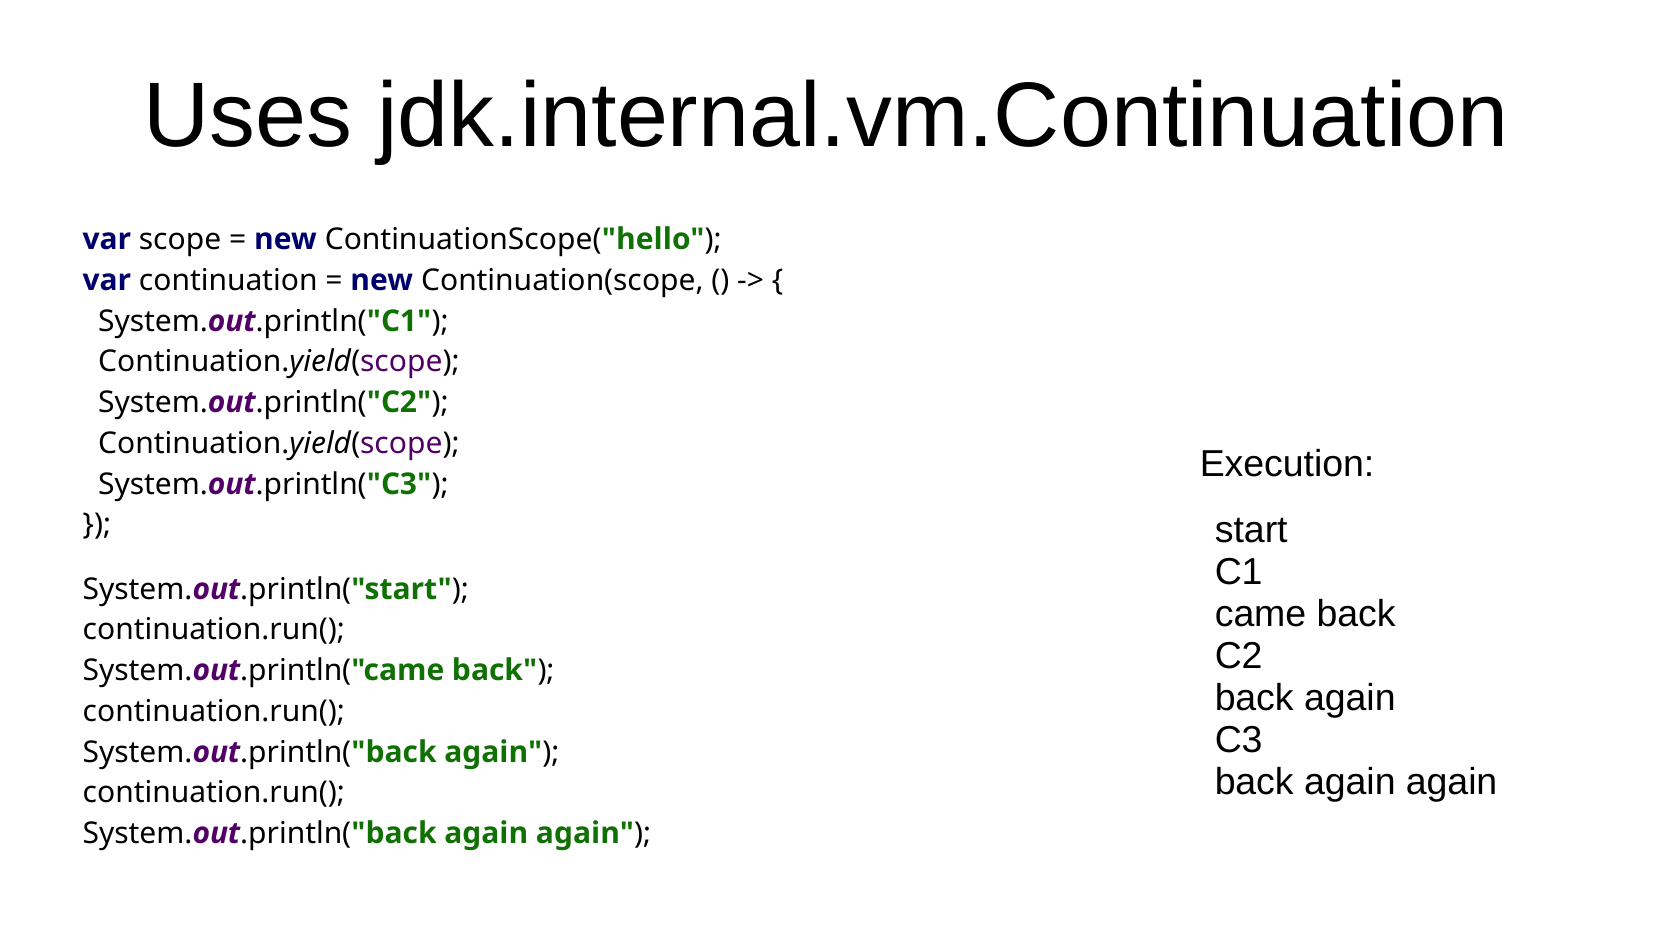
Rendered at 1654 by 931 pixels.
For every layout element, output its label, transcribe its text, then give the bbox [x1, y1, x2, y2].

title Uses jdk.internal.vm.Continuation [82, 37, 1571, 193]
list var scope = new ContinuationScope("hello"); var continuation = new Continuation(scope, () -> { System.out.println("C1"); Continuation.yield(scope); System.out.println("C2"); Continuation.yield(scope); System.out.println("C3"); }); System.out.println("start"); continuation.run(); System.out.println("came back"); continuation.run(); System.out.println("back again"); continuation.run(); System.out.println("back again again"); [82, 217, 1171, 856]
text_box Execution: [1185, 435, 1480, 492]
text_box start C1 came back C2 back again C3 back again again [1200, 501, 1513, 811]
